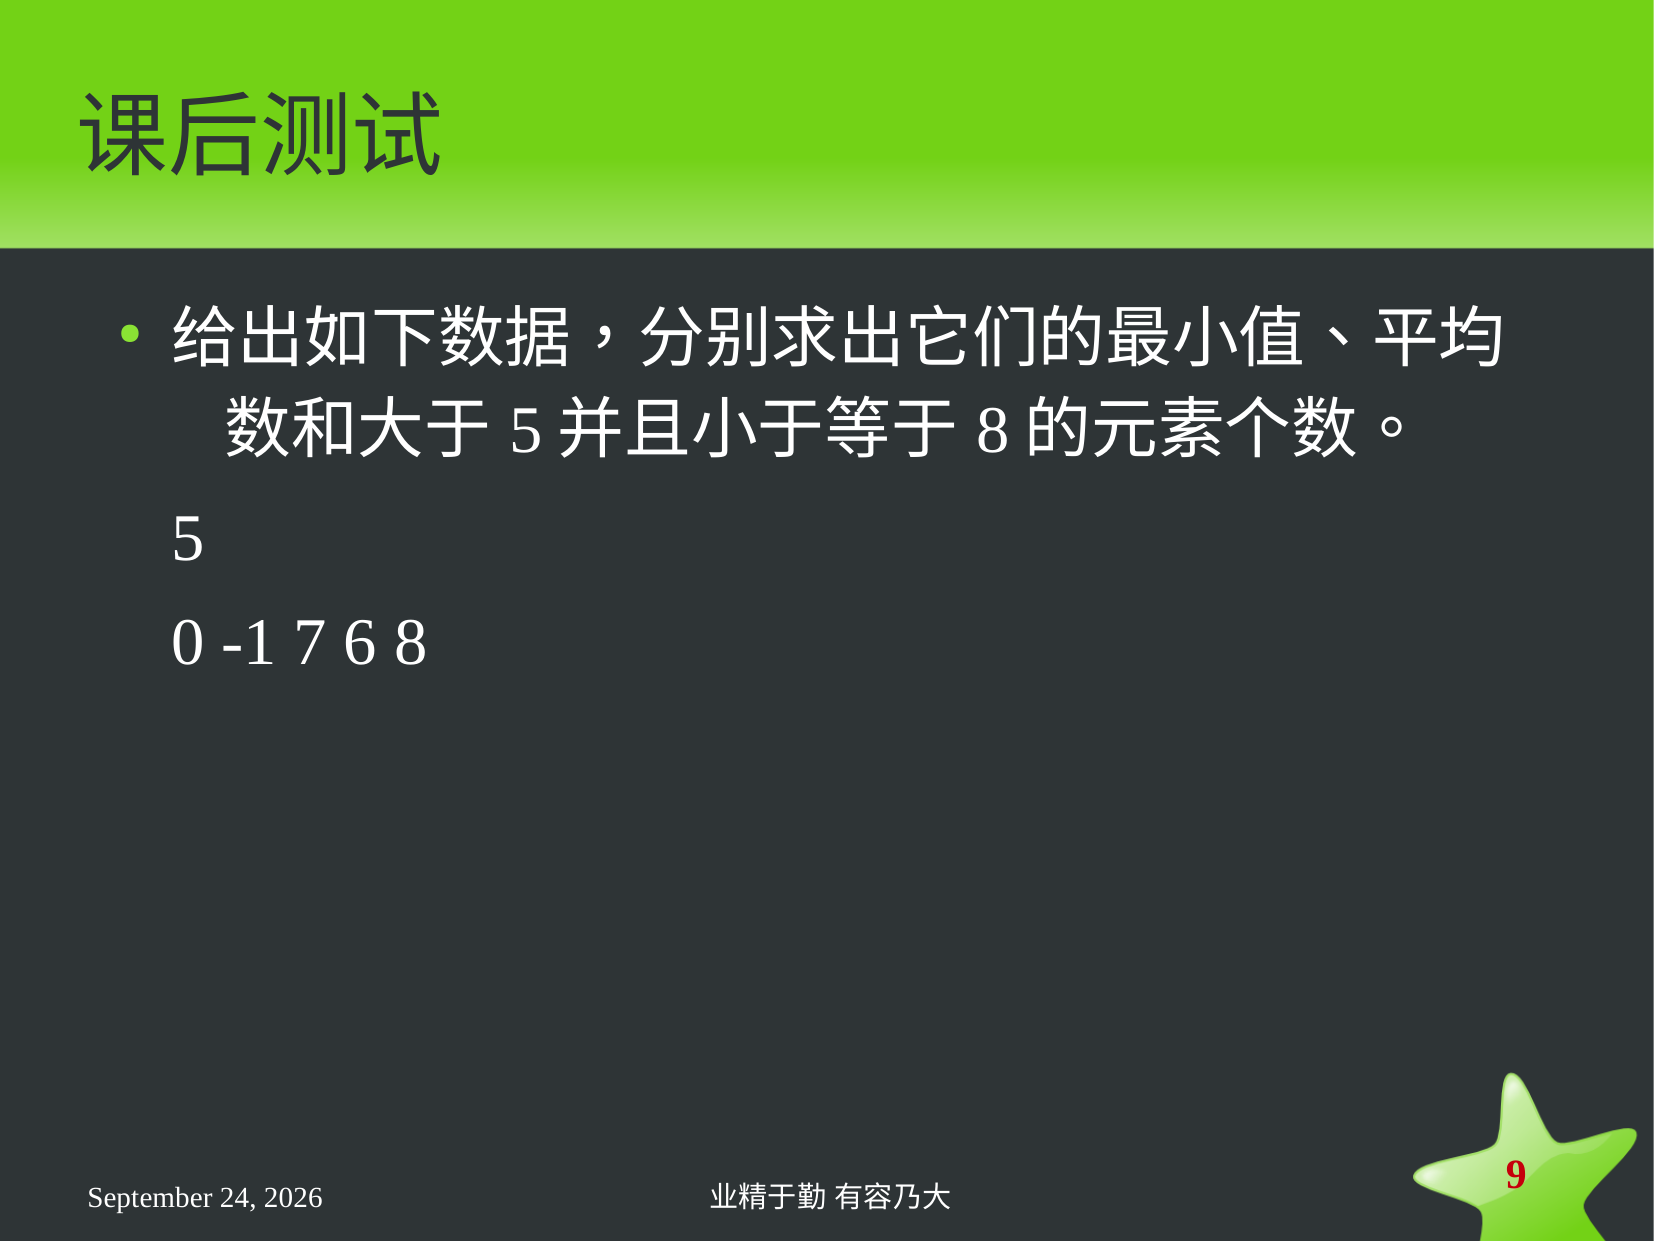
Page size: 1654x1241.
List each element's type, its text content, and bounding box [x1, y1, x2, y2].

title 课后测试 [76, 29, 1565, 237]
list 给出如下数据，分别求出它们的最小值、平均数和大于5并且小于等于8的元素个数。 5 0 -1 7 6 8 [82, 290, 1571, 1109]
picture [0, 0, 1654, 1241]
